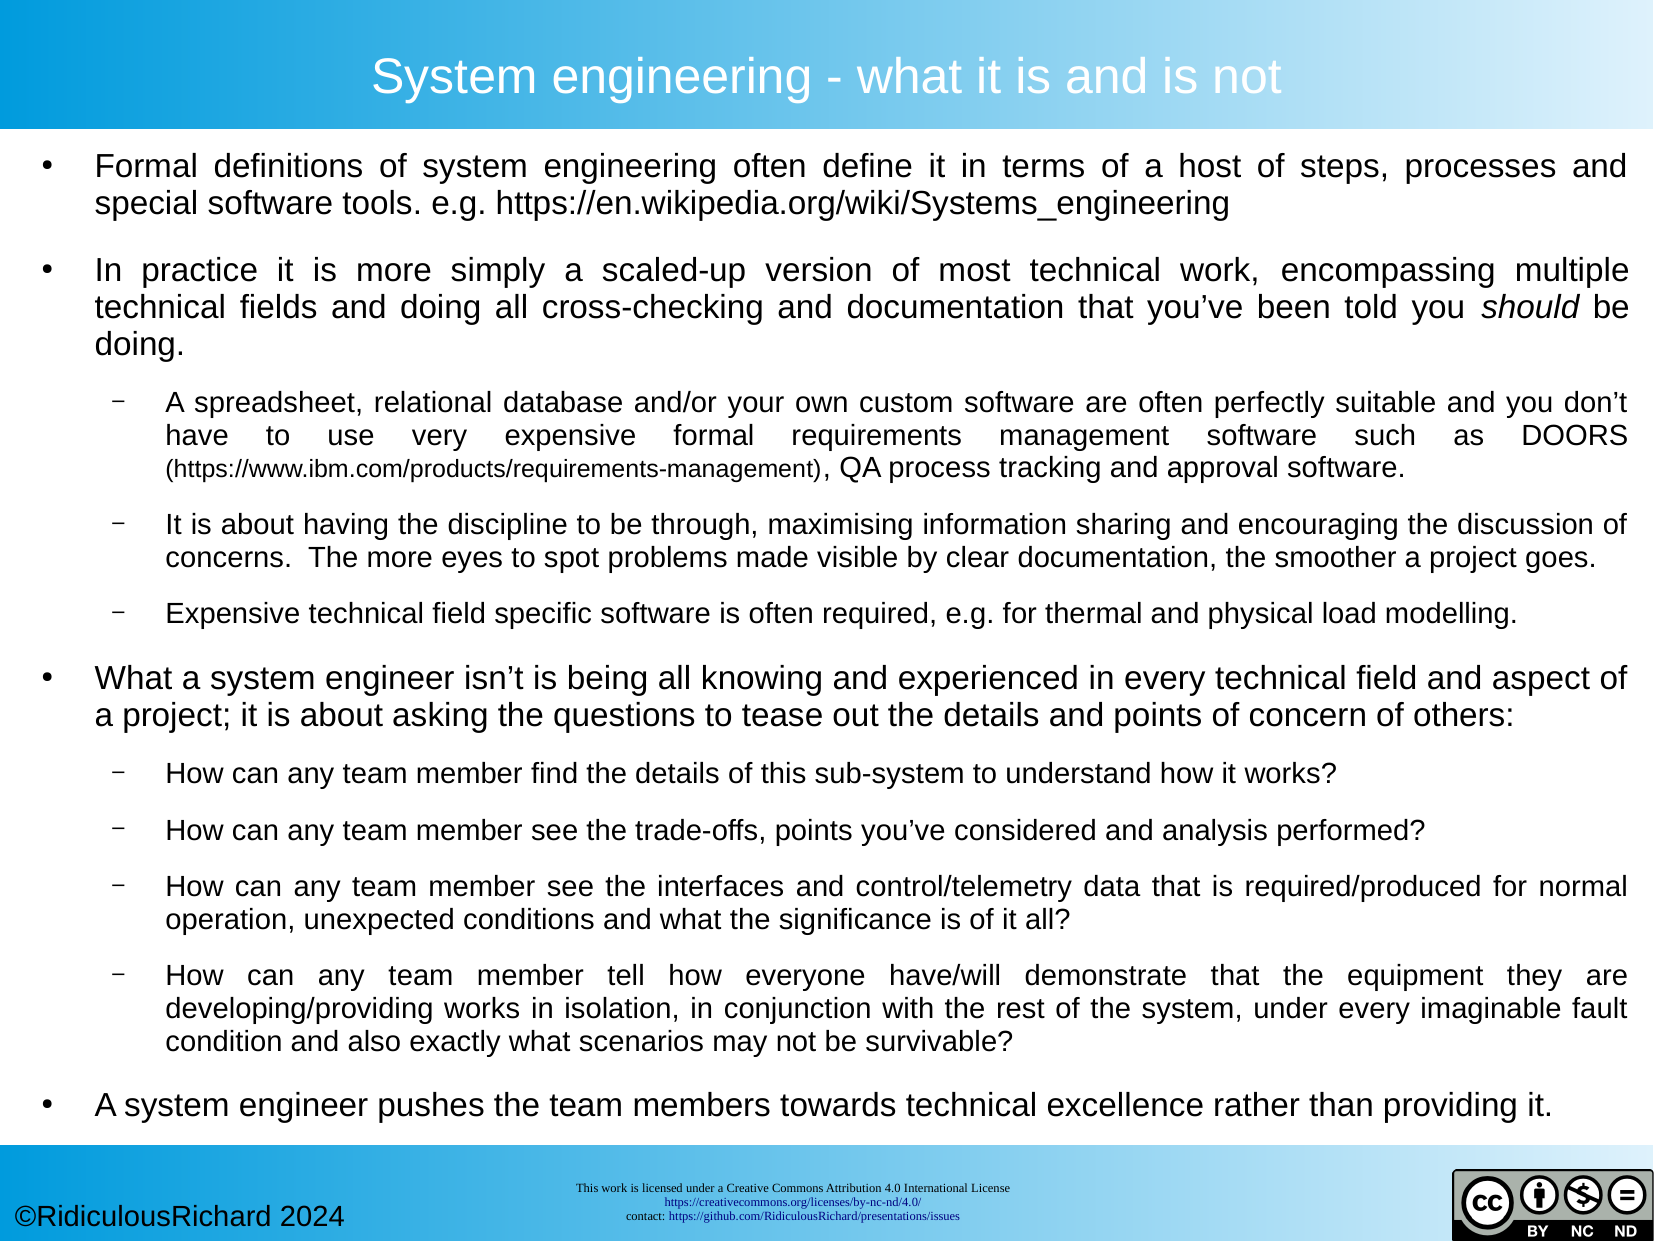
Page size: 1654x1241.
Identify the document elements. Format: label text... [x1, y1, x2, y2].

list Formal definitions of system engineering often define it in terms of a host of steps, processes and special software tools. e.g. https://en.wikipedia.org/wiki/Systems_engineering In practice it is more simply a scaled-up version of most technical work, encompassing multiple technical fields and doing all cross-checking and documentation that you’ve been told you should be doing. A spreadsheet, relational database and/or your own custom software are often perfectly suitable and you don’t have to use very expensive formal requirements management software such as DOORS (https://www.ibm.com/products/requirements-management), QA process tracking and approval software. It is about having the discipline to be through, maximising information sharing and encouraging the discussion of concerns. The more eyes to spot problems made visible by clear documentation, the smoother a project goes. Expensive technical field specific software is often required, e.g. for thermal and physical load modelling. What a system engineer isn’t is being all knowing and experienced in every technical field and aspect of a project; it is about asking the questions to tease out the details and points of concern of others: How can any team member find the details of this sub-system to understand how it works? How can any team member see the trade-offs, points you’ve considered and analysis performed? How can any team member see the interfaces and control/telemetry data that is required/produced for normal operation, unexpected conditions and what the significance is of it all? How can any team member tell how everyone have/will demonstrate that the equipment they are developing/providing works in isolation, in conjunction with the rest of the system, under every imaginable fault condition and also exactly what scenarios may not be survivable? A system engineer pushes the team members towards technical excellence rather than providing it. [23, 147, 1630, 1105]
picture [1452, 1169, 1654, 1241]
picture [138, 1146, 142, 1241]
title System engineering - what it is and is not [82, 23, 1571, 129]
